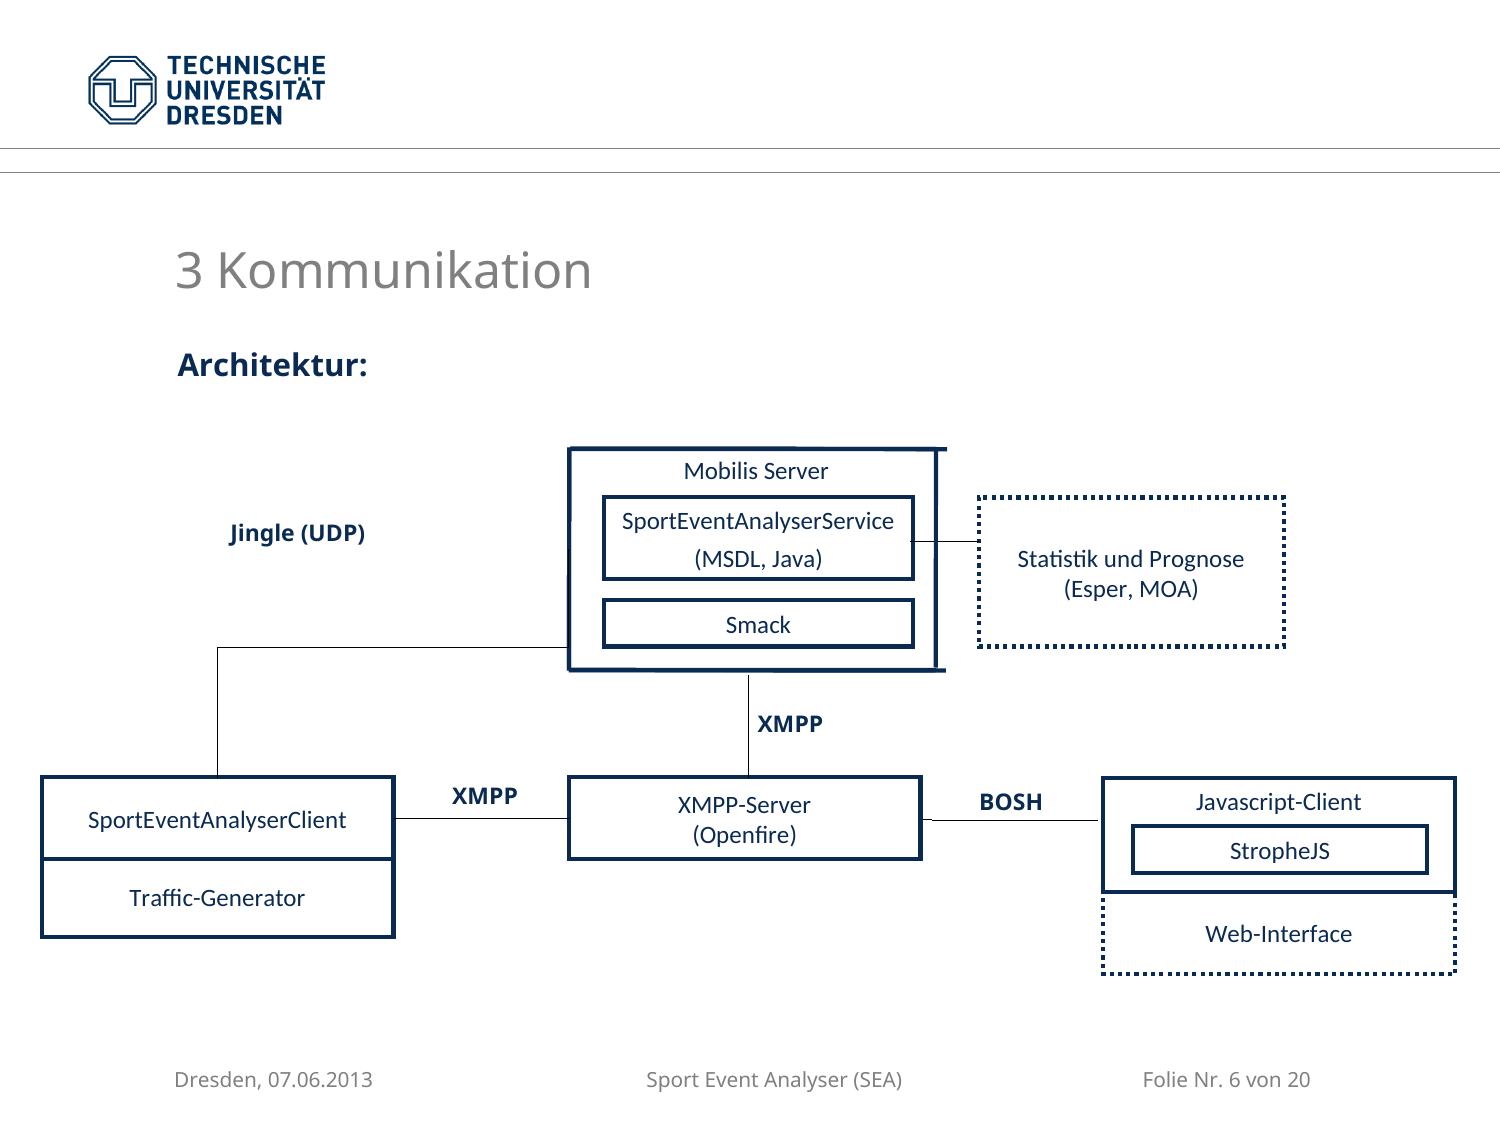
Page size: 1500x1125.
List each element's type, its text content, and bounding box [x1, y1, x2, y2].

text_box Javascript-Client [1103, 778, 1455, 892]
text_box BOSH [964, 783, 1073, 826]
text_box Dresden, 07.06.2013 [159, 1048, 510, 1109]
text_box XMPP [437, 777, 546, 820]
text_box Smack [604, 599, 913, 647]
text_box Web-Interface [1103, 892, 1455, 974]
text_box SportEventAnalyserClient [41, 777, 394, 860]
text_box SportEventAnalyserService (MSDL, Java) [604, 497, 913, 580]
text_box Jingle (UDP) [215, 513, 426, 557]
text_box Traffic-Generator [41, 860, 394, 938]
text_box StropheJS [1133, 826, 1427, 873]
text_box Statistik und Prognose (Esper, MOA) [979, 497, 1284, 647]
list Architektur: [162, 337, 457, 436]
title 3 Kommunikation [160, 231, 1392, 307]
picture [88, 54, 325, 125]
text_box XMPP-Server (Openfire) [568, 777, 921, 860]
text_box XMPP [742, 705, 851, 748]
text_box Mobilis Server [604, 452, 909, 495]
